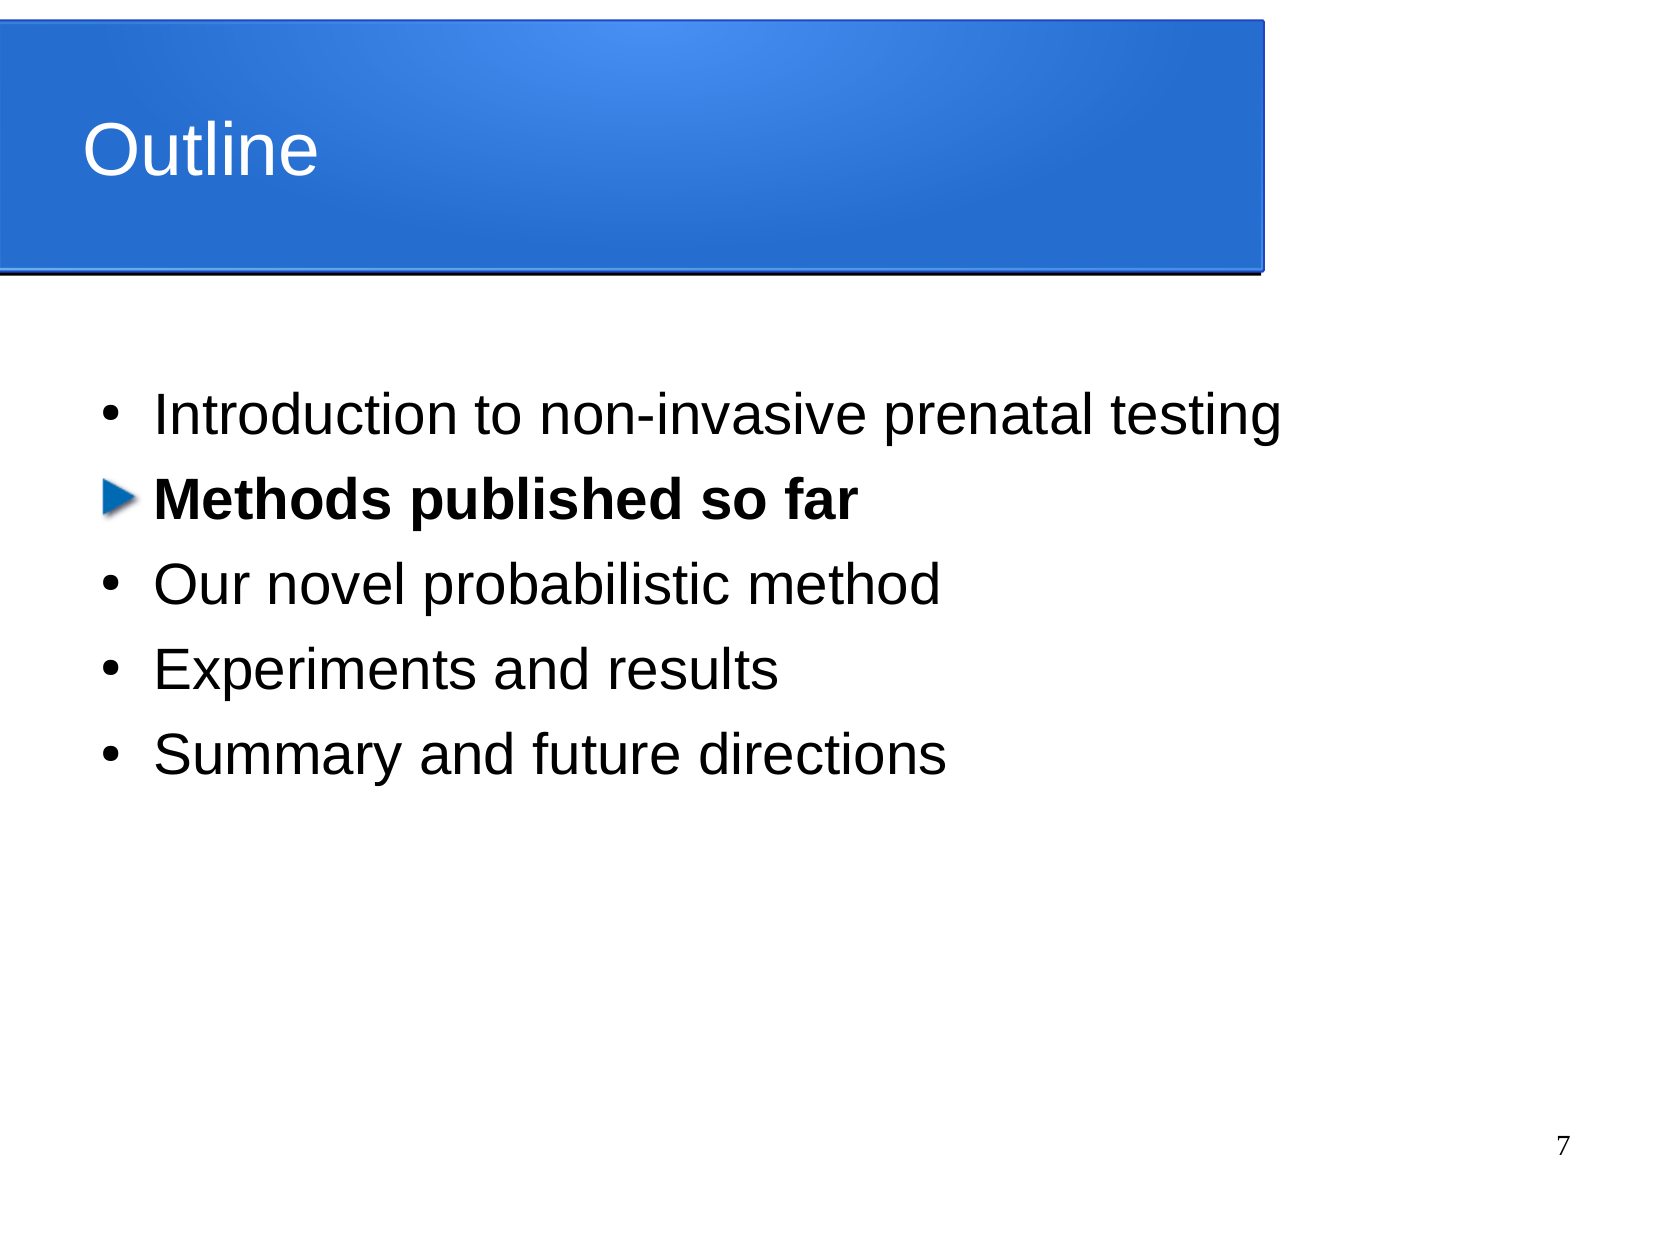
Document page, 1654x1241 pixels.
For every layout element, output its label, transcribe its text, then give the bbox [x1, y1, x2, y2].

title Outline [82, 47, 1235, 252]
list Introduction to non-invasive prenatal testing Methods published so far Our novel probabilistic method Experiments and results Summary and future directions [82, 381, 1571, 1102]
